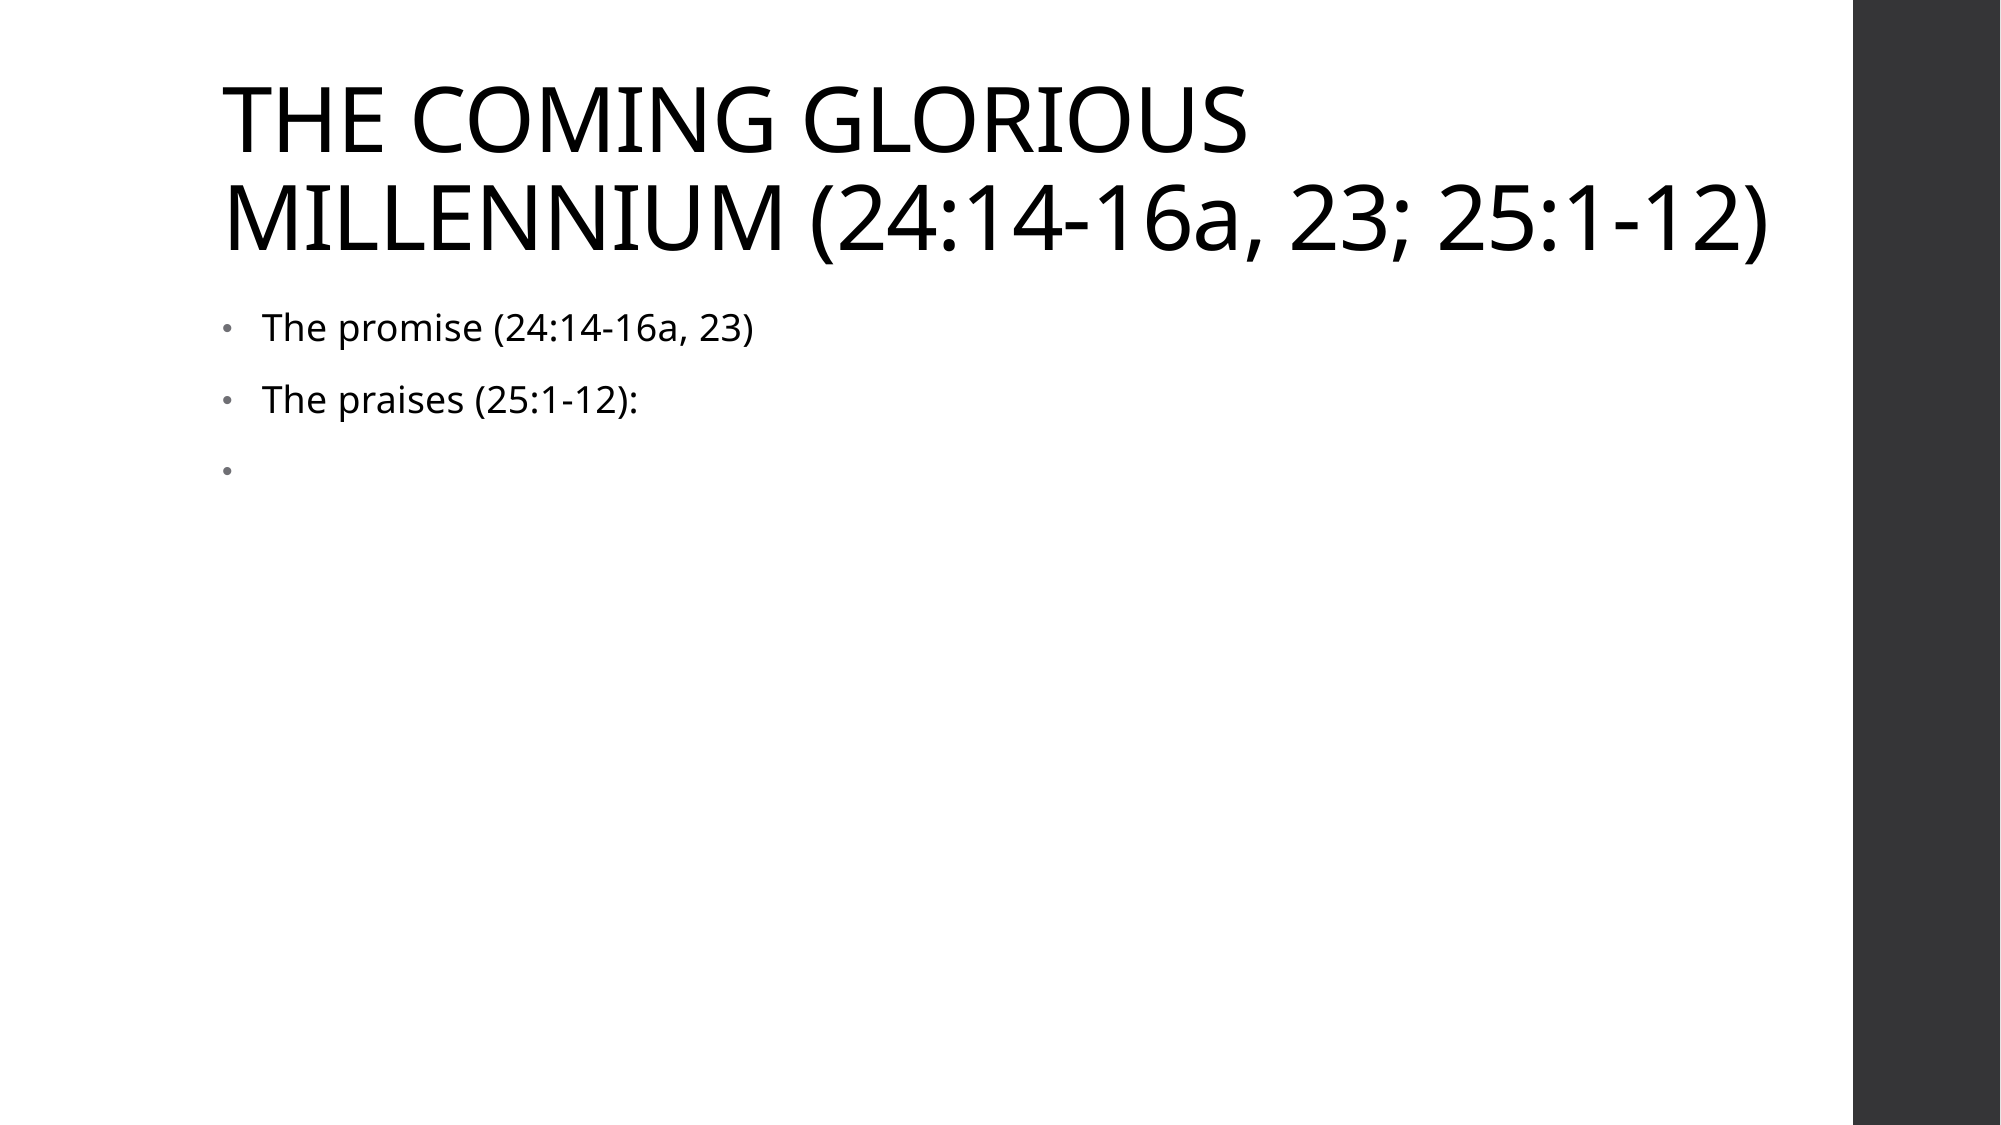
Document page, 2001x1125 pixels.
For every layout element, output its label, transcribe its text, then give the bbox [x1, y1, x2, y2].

list The promise (24:14-16a, 23) The praises (25:1-12): [206, 299, 1617, 1014]
title THE COMING GLORIOUS MILLENNIUM (24:14-16a, 23; 25:1-12) [206, 60, 1797, 278]
